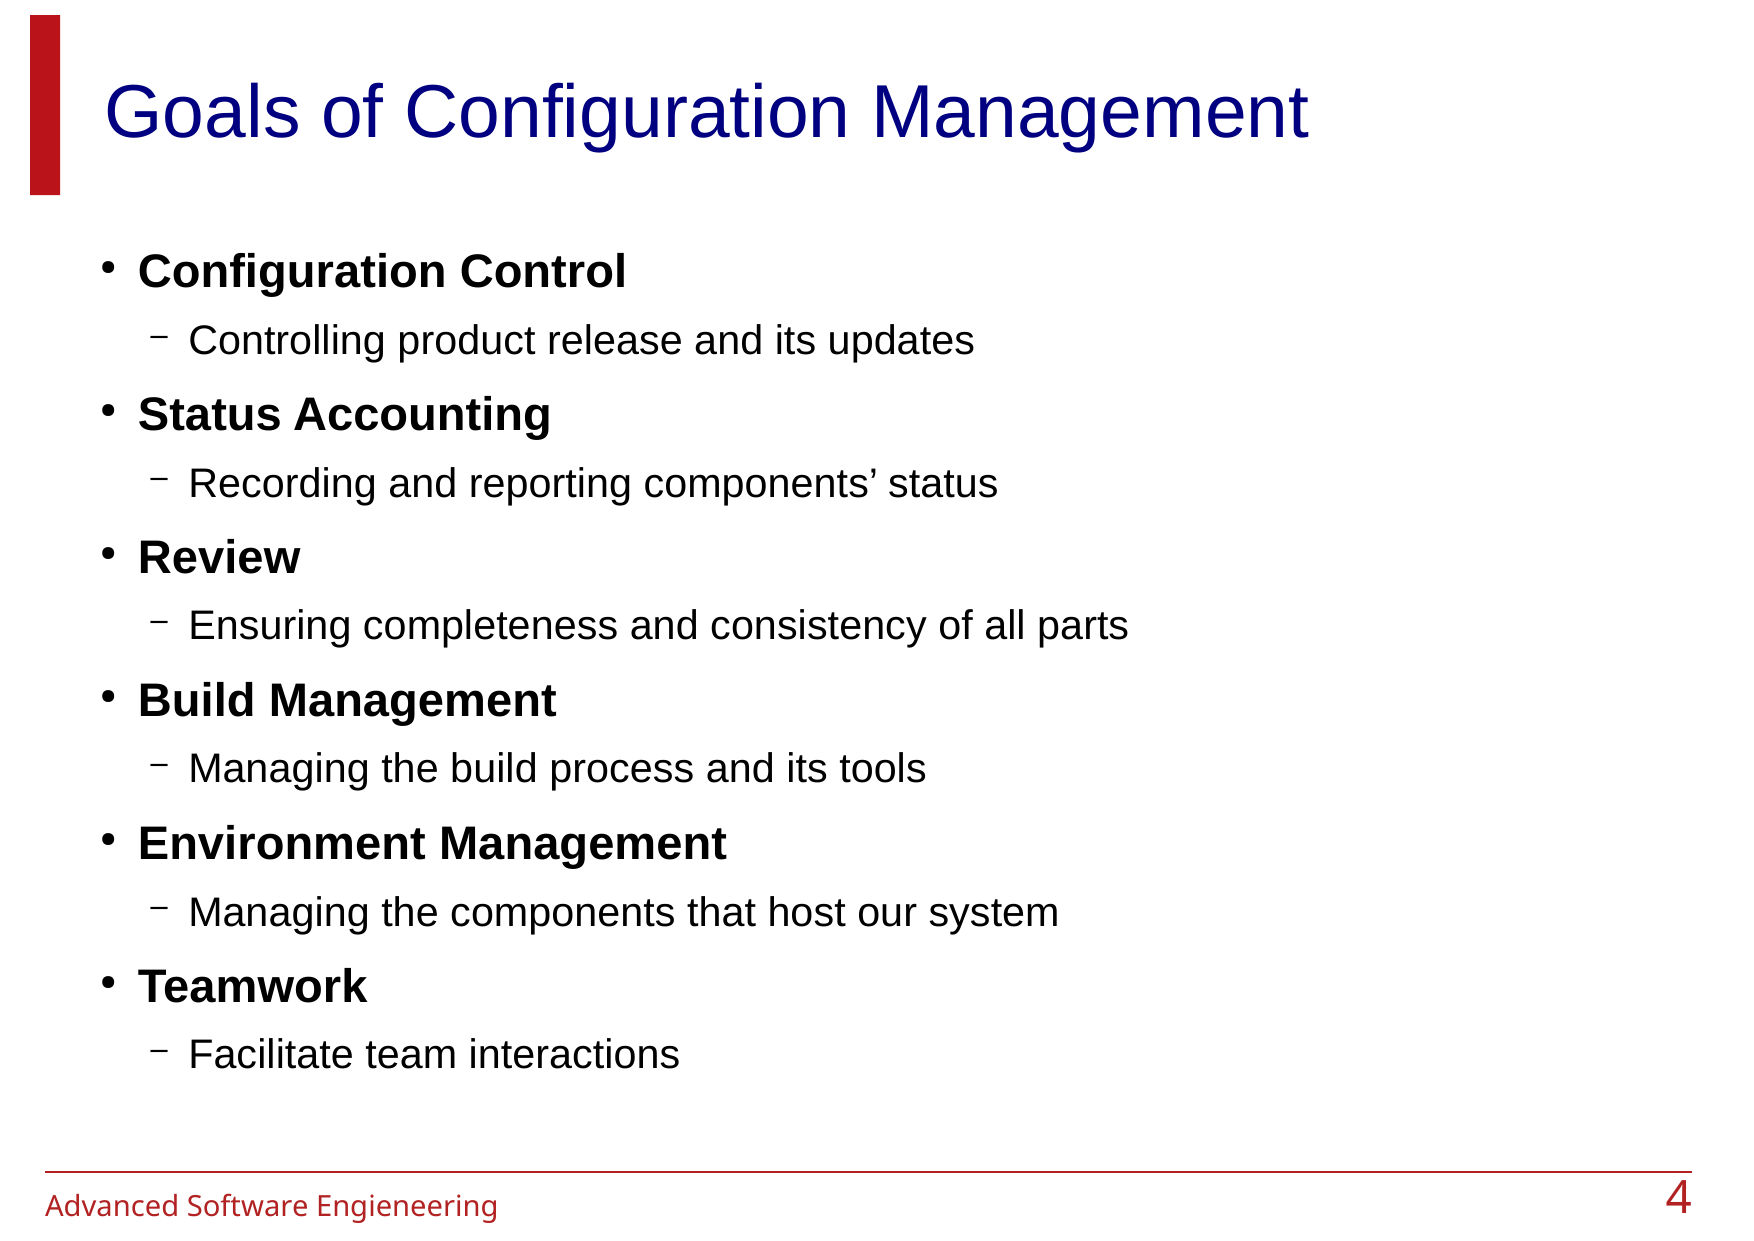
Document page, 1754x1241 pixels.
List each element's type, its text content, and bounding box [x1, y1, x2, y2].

title Goals of Configuration Management [90, 19, 1726, 196]
list Configuration Control Controlling product release and its updates Status Accounting Recording and reporting components’ status Review Ensuring completeness and consistency of all parts Build Management Managing the build process and its tools Environment Management Managing the components that host our system Teamwork Facilitate team interactions [87, 240, 1696, 1081]
